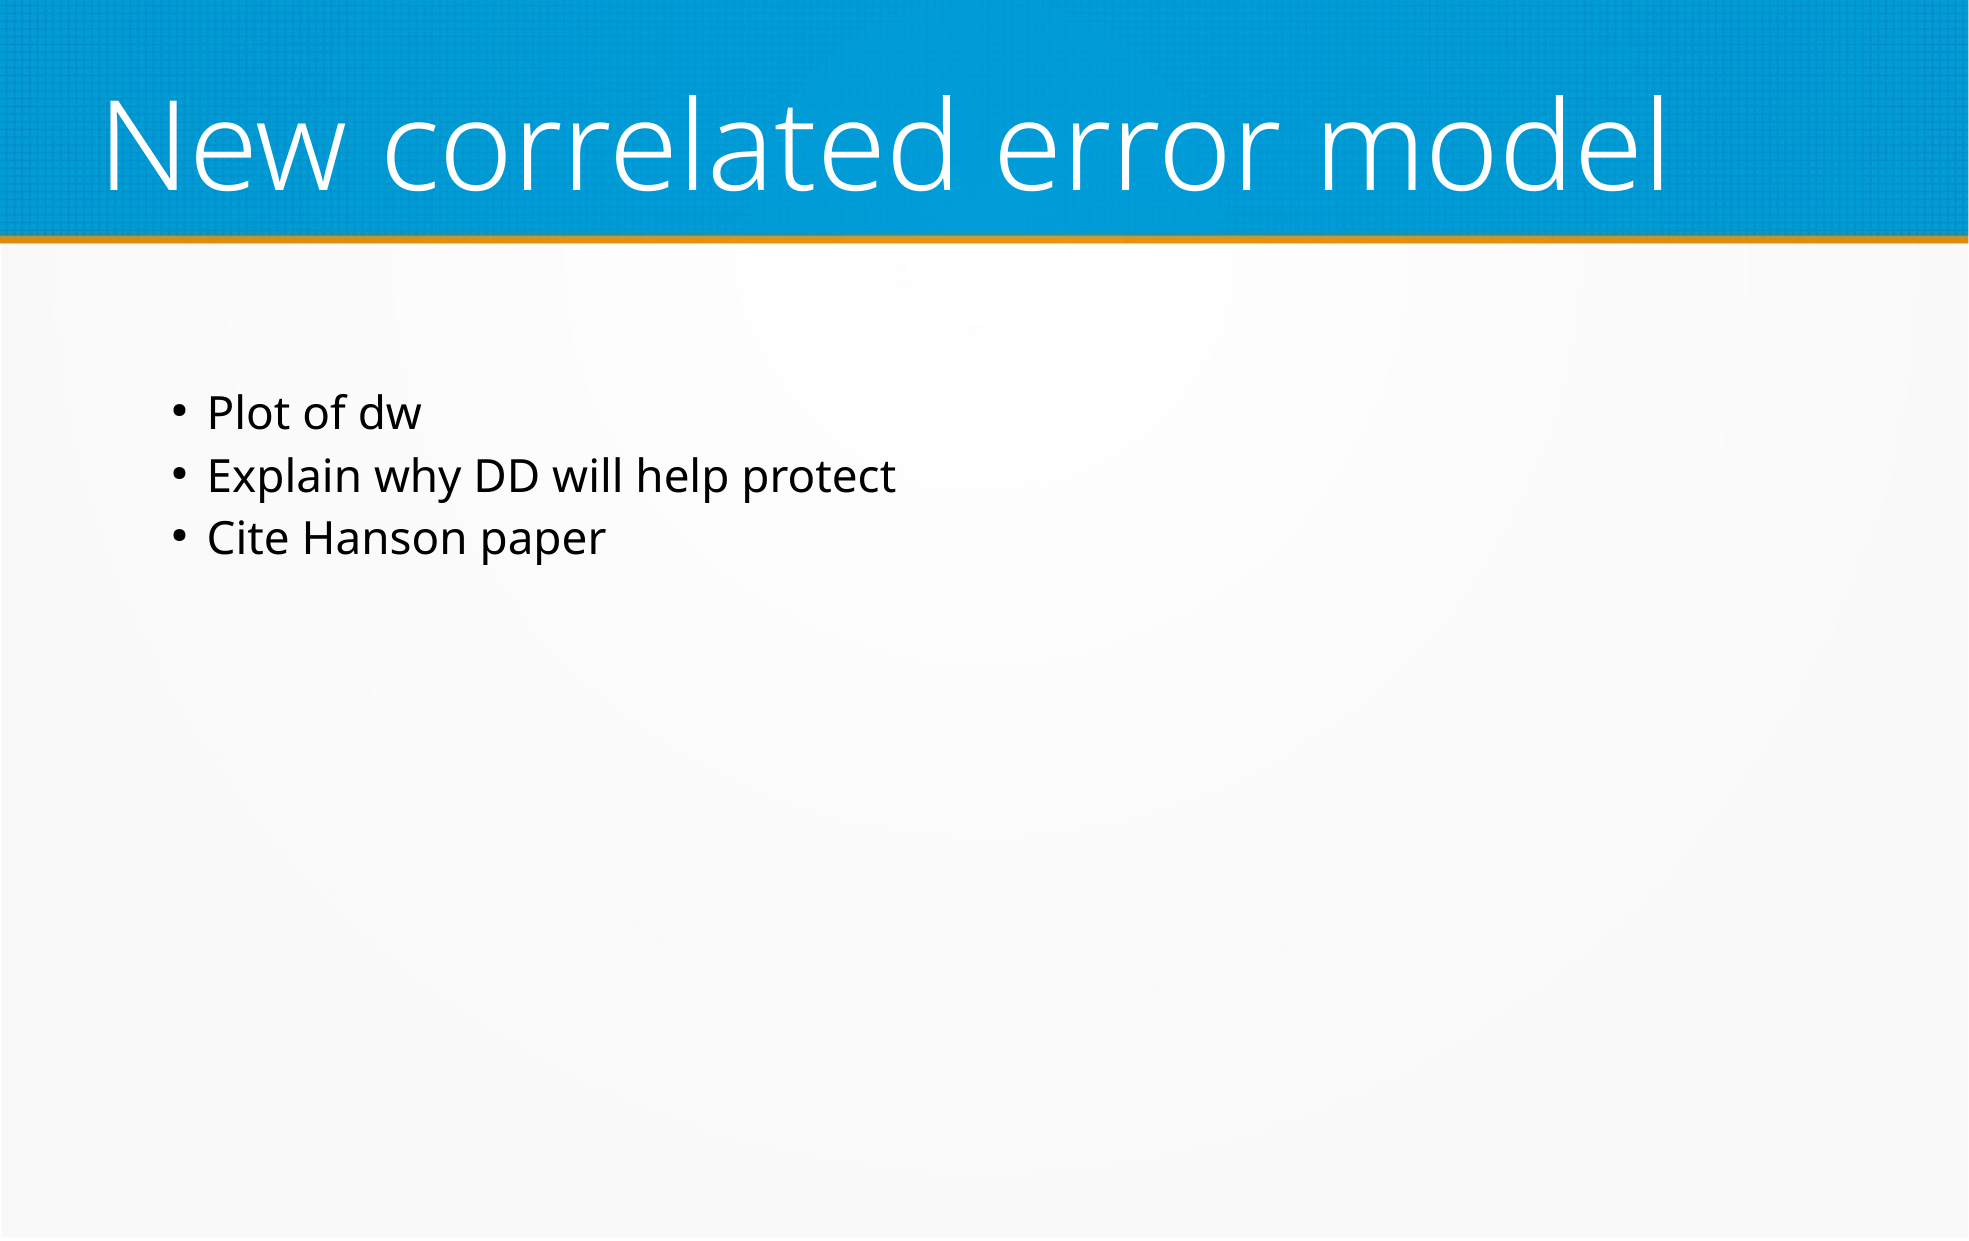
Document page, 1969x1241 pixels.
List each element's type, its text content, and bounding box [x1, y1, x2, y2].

text_box Plot of dw Explain why DD will help protect Cite Hanson paper [165, 388, 956, 561]
title New correlated error model [98, 19, 1870, 227]
picture [0, 233, 1969, 1241]
